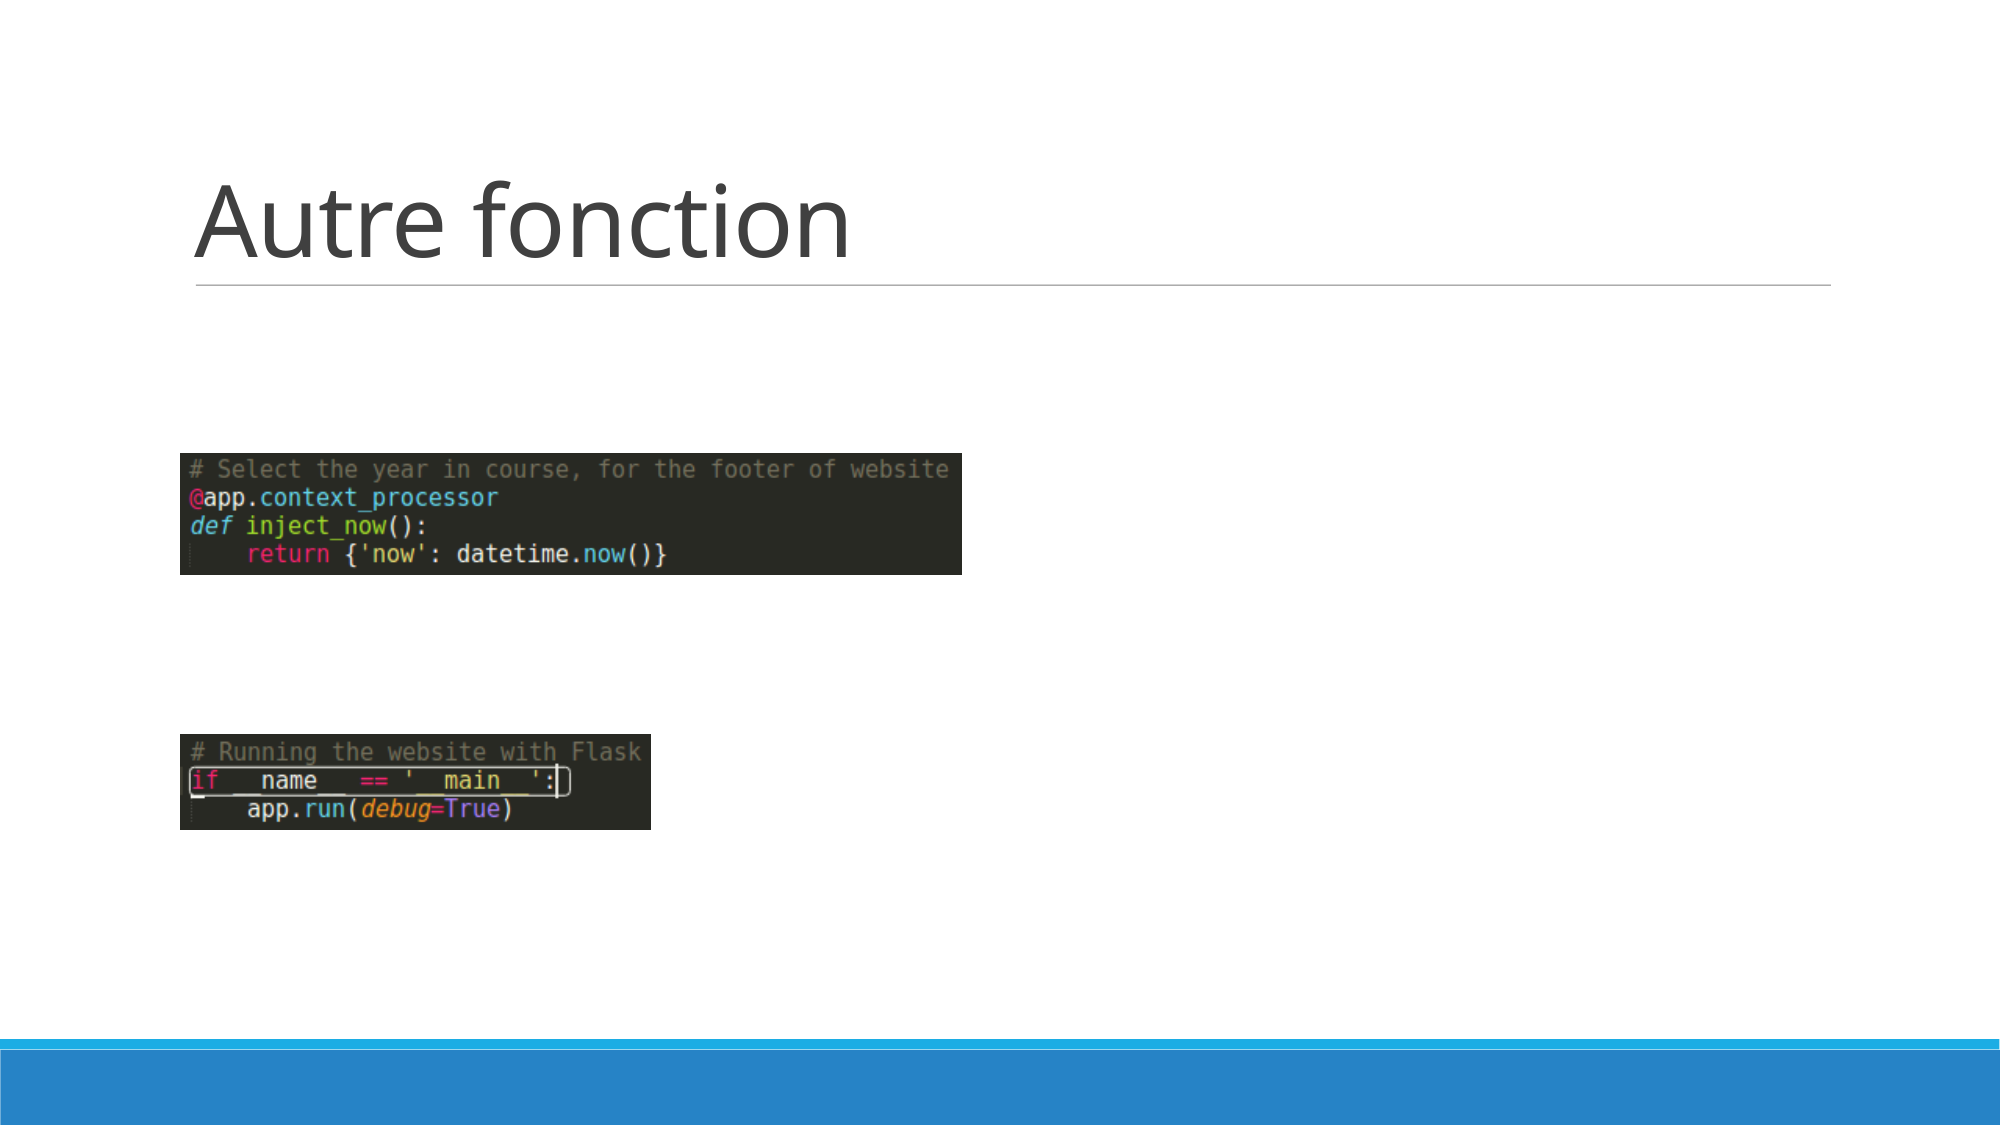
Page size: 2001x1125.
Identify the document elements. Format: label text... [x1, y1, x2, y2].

picture [180, 734, 651, 830]
text_box Autre fonction [180, 47, 1830, 285]
picture [180, 453, 962, 575]
